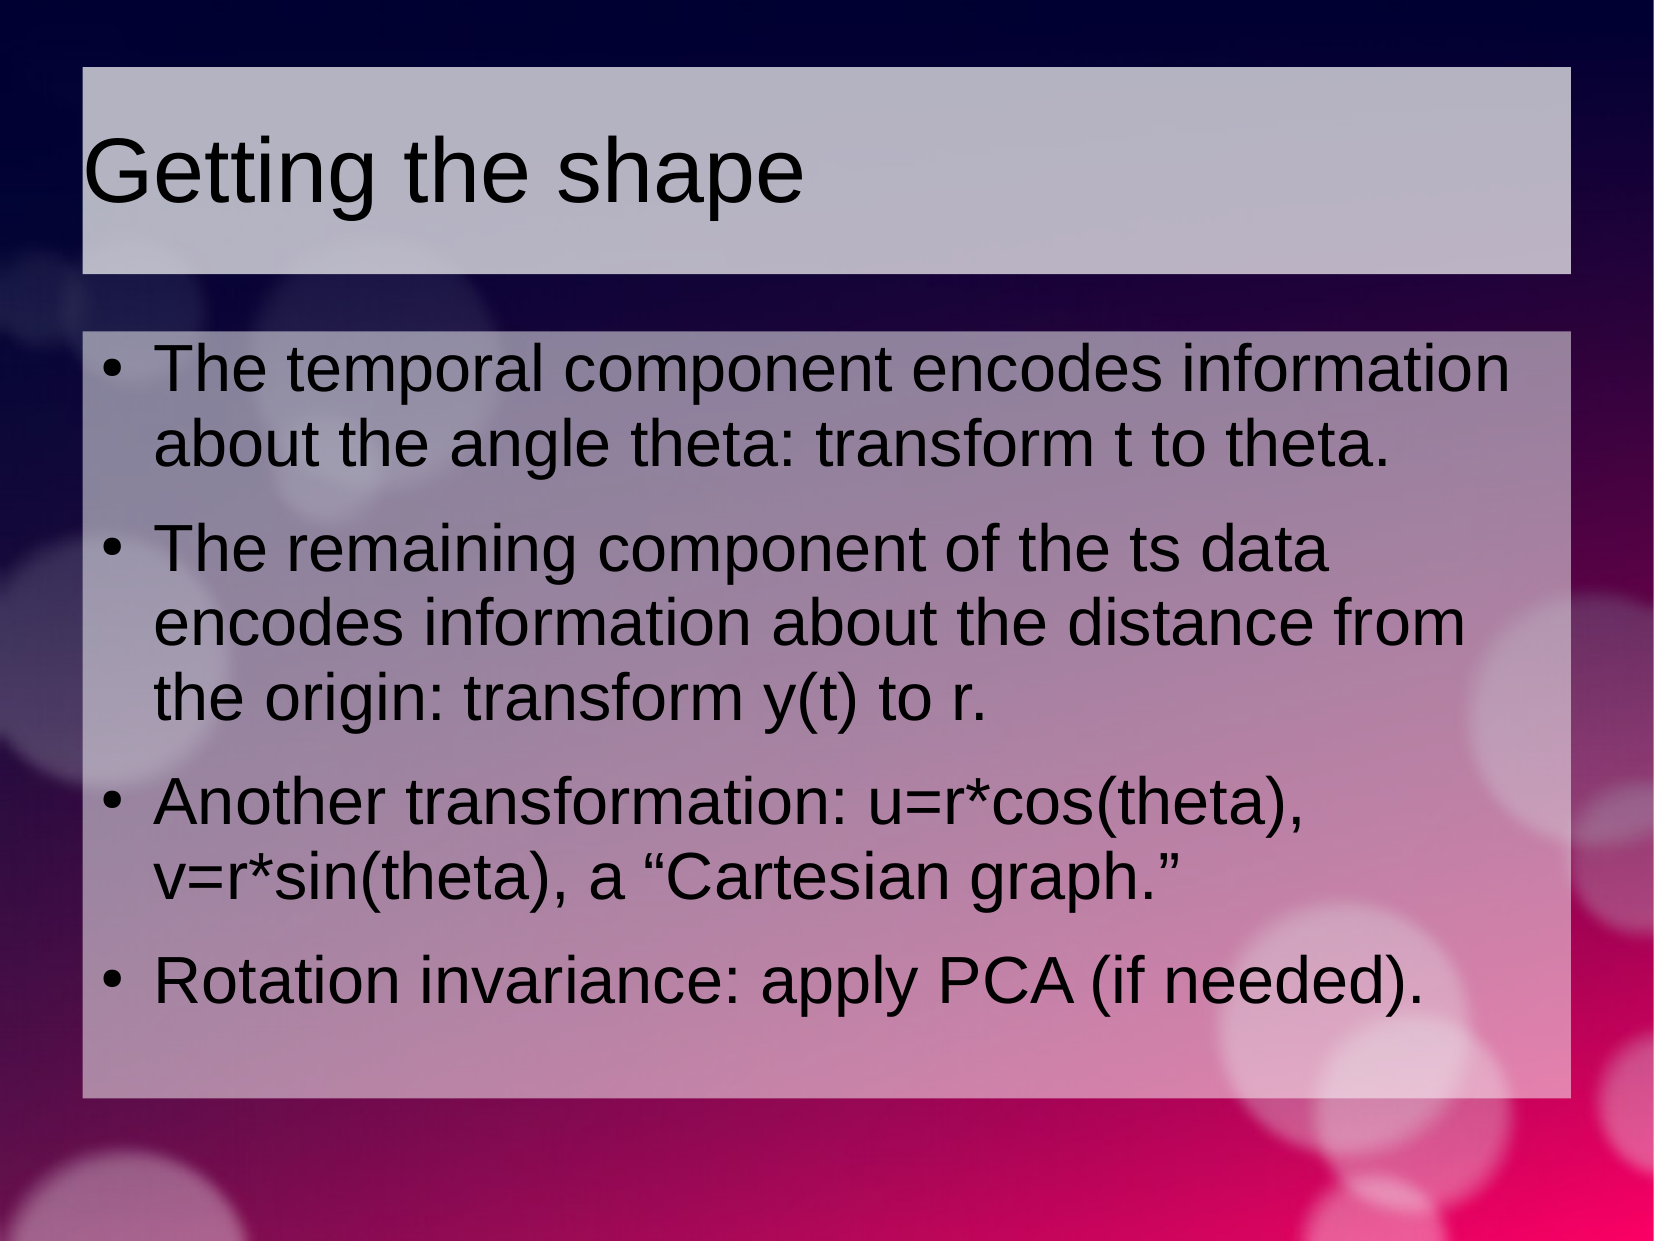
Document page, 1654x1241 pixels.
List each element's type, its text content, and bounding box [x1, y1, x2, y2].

picture [0, 0, 1654, 1241]
list The temporal component encodes information about the angle theta: transform t to theta. The remaining component of the ts data encodes information about the distance from the origin: transform y(t) to r. Another transformation: u=r*cos(theta), v=r*sin(theta), a “Cartesian graph.” Rotation invariance: apply PCA (if needed). [82, 331, 1571, 1099]
title Getting the shape [82, 67, 1571, 275]
